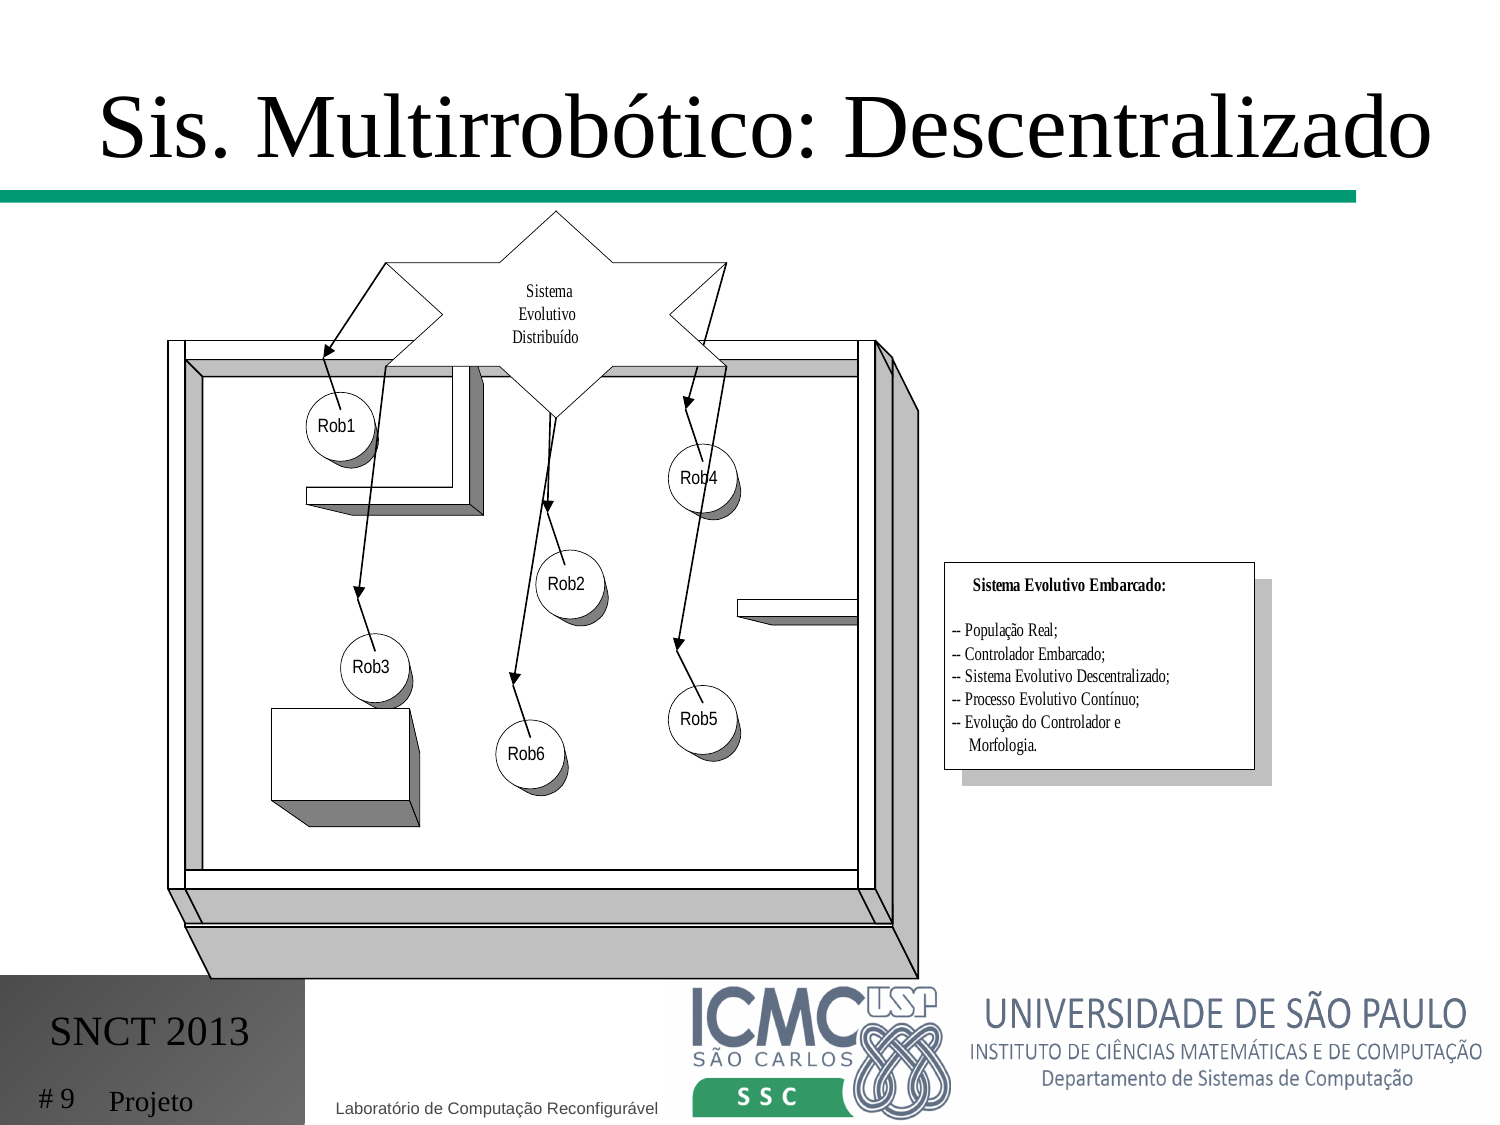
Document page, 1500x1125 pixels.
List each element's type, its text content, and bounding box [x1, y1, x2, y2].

text_box Sis. Multirrobótico: Descentralizado [82, 0, 1500, 242]
slide_number # <number> [23, 1071, 164, 1119]
picture [162, 206, 1500, 1121]
text_box Projeto [94, 1074, 209, 1125]
